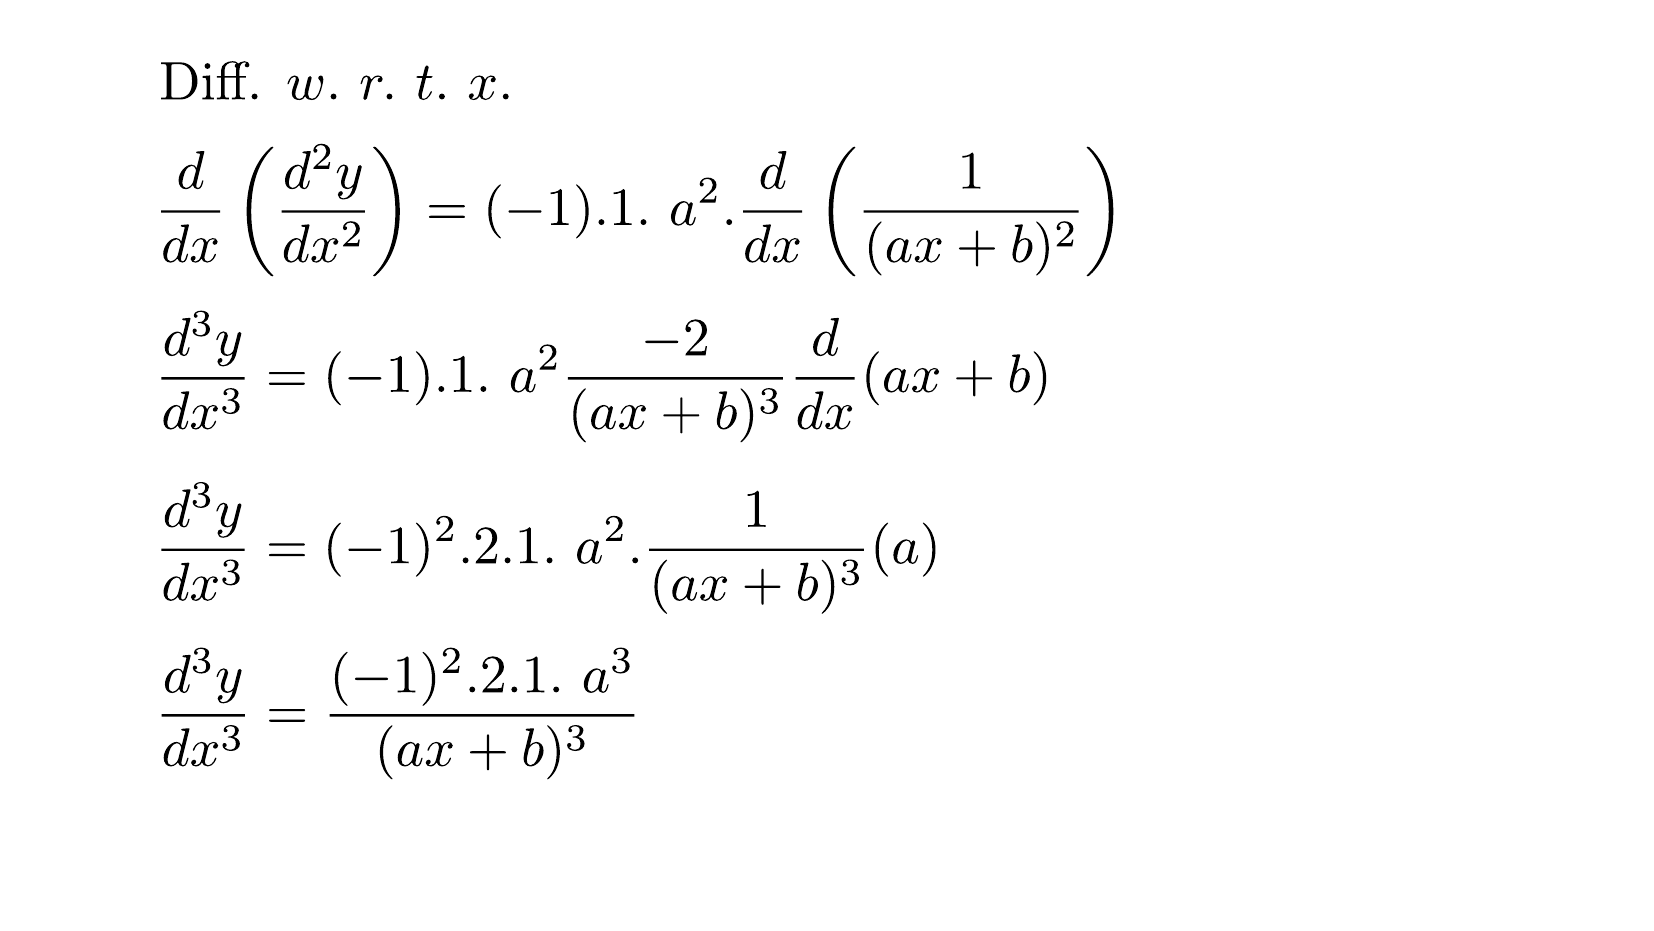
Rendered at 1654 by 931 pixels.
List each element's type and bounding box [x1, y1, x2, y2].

text_box [161, 61, 509, 101]
title [47, 37, 1607, 898]
text_box [161, 647, 635, 780]
text_box [161, 482, 936, 614]
text_box [161, 143, 1114, 277]
text_box [161, 310, 1047, 443]
